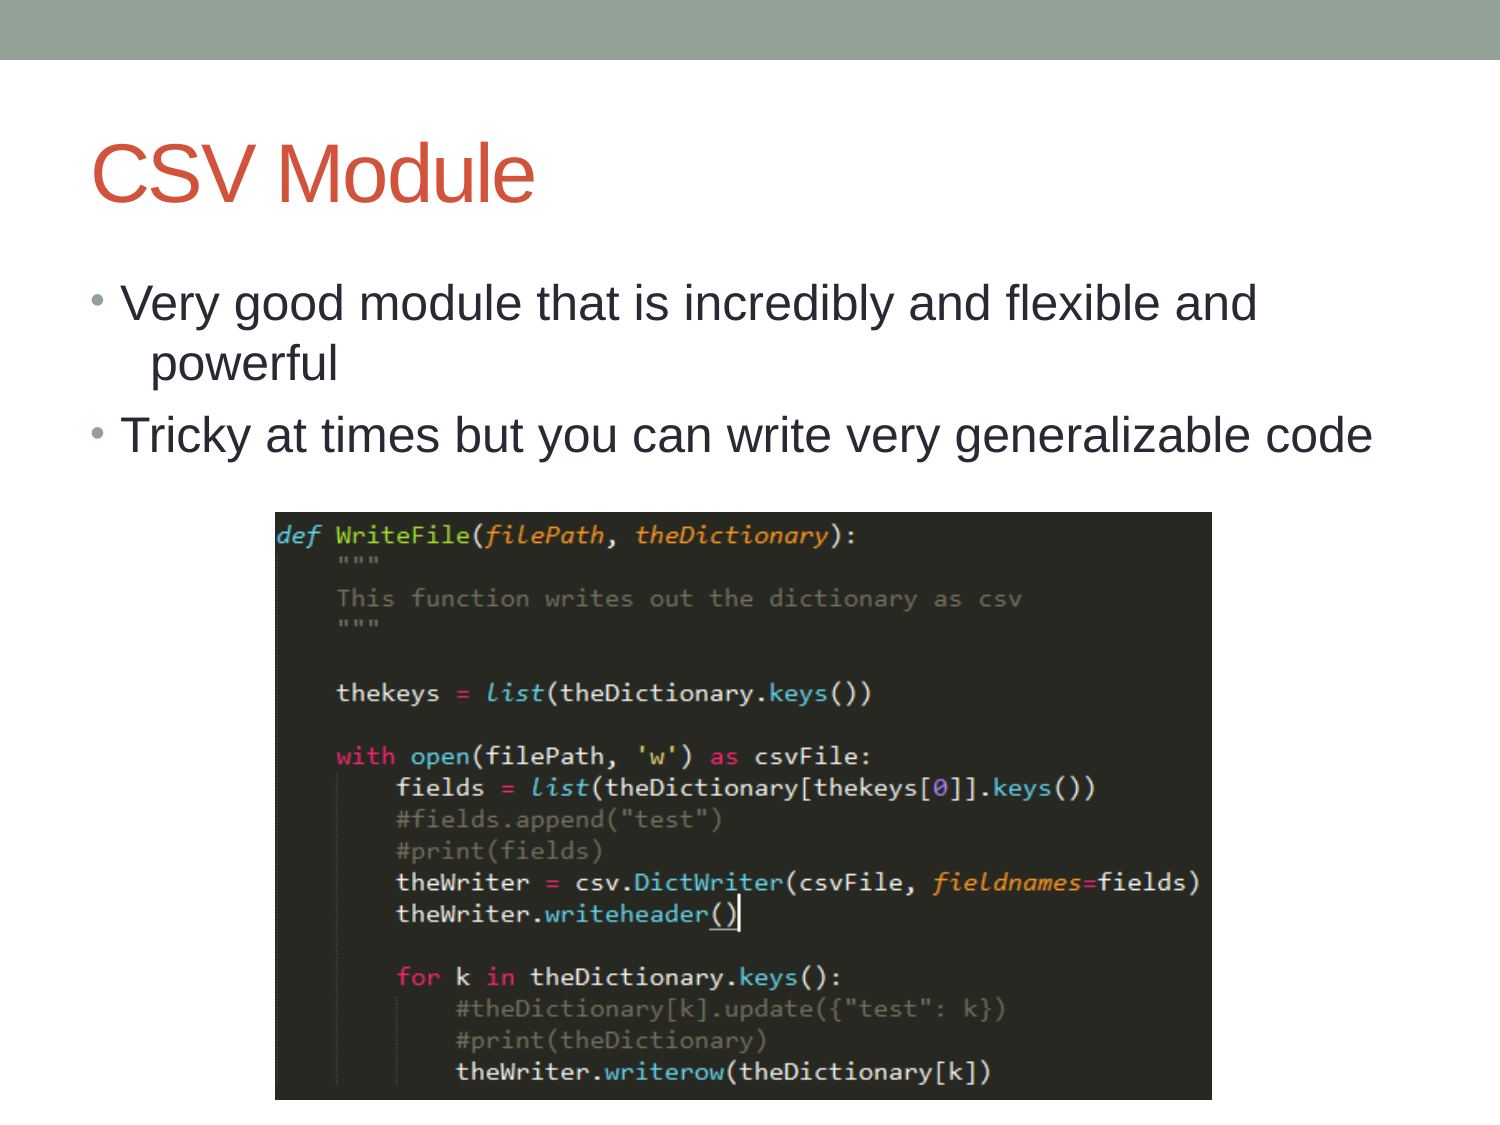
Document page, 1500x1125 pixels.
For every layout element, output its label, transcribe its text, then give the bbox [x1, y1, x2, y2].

list Very good module that is incredibly and flexible and powerful Tricky at times but you can write very generalizable code [75, 262, 1426, 1063]
picture [275, 512, 1212, 1100]
title CSV Module [75, 87, 1426, 251]
